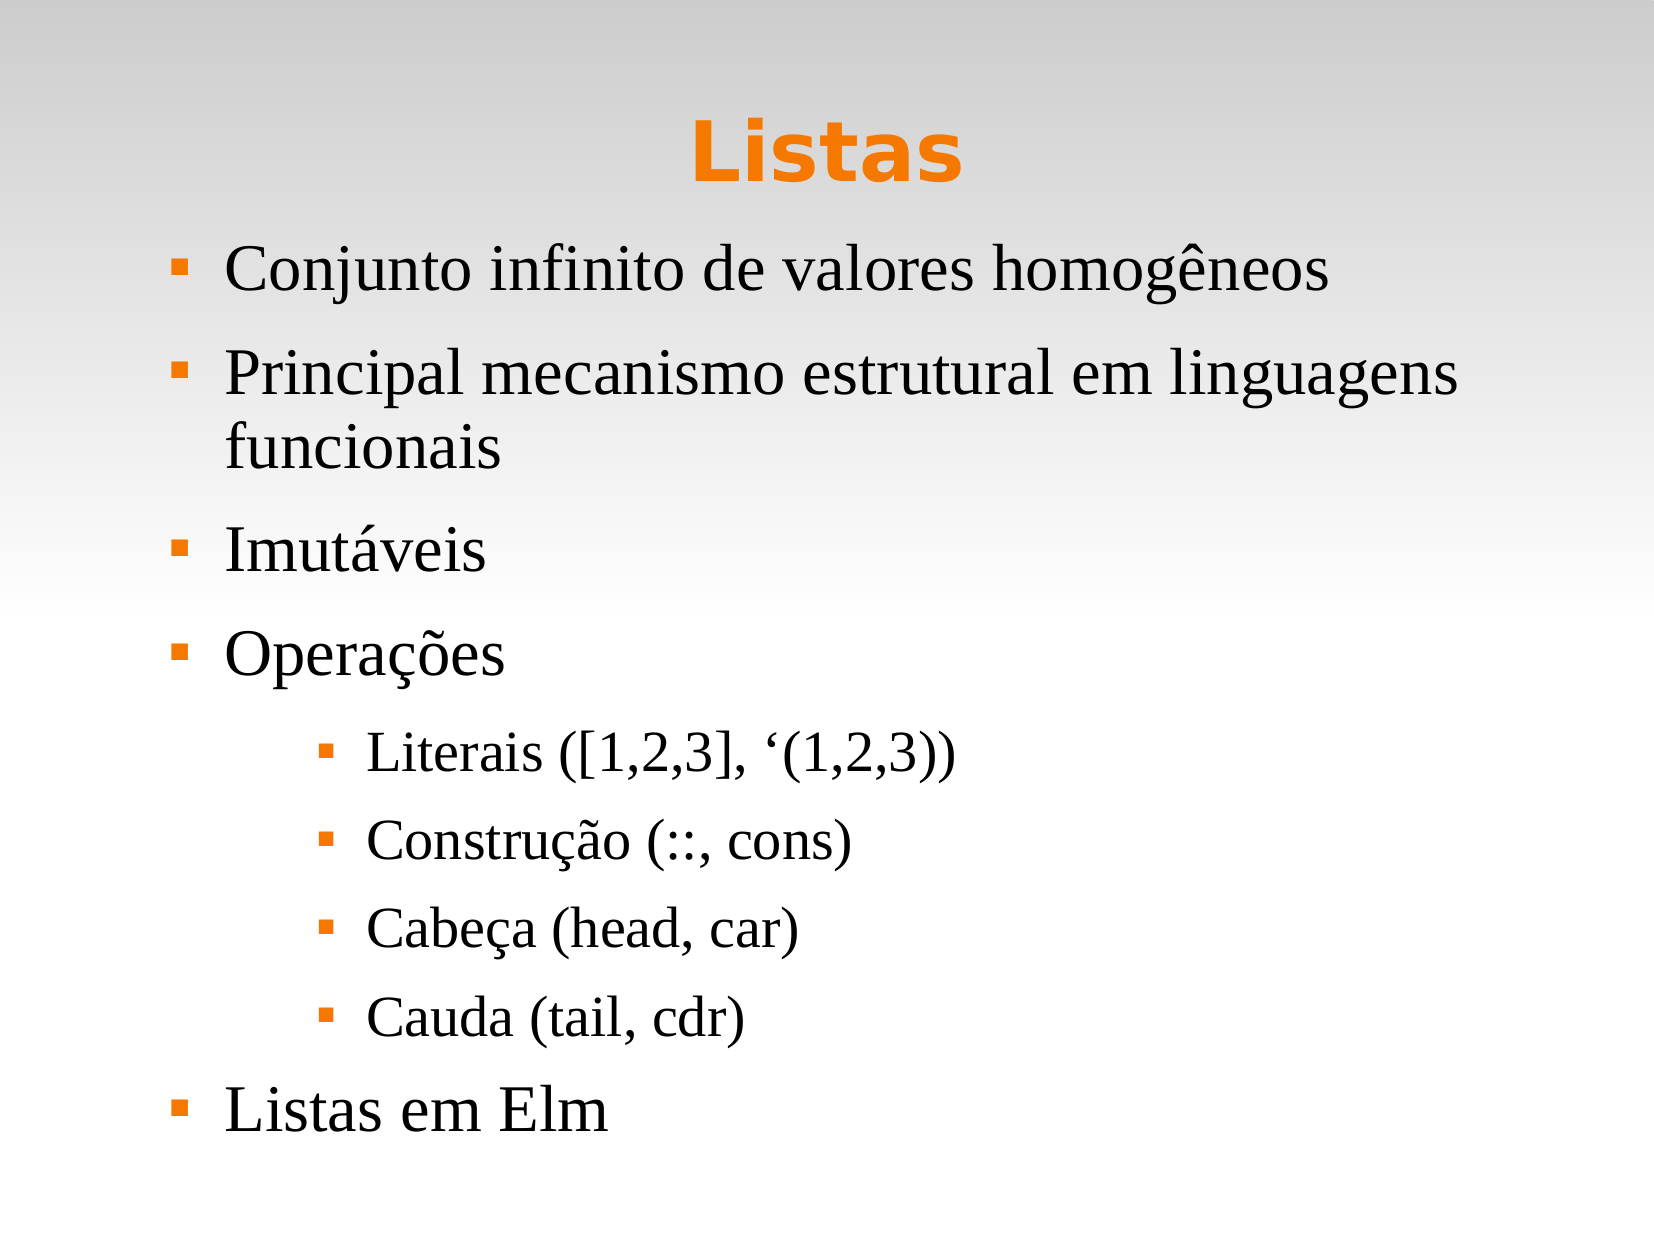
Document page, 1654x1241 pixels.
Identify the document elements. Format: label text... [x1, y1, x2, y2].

title Listas [82, 49, 1571, 231]
list Conjunto infinito de valores homogêneos Principal mecanismo estrutural em linguagens funcionais Imutáveis Operações Literais ([1,2,3], ‘(1,2,3)) Construção (::, cons) Cabeça (head, car) Cauda (tail, cdr) Listas em Elm [82, 231, 1571, 1211]
